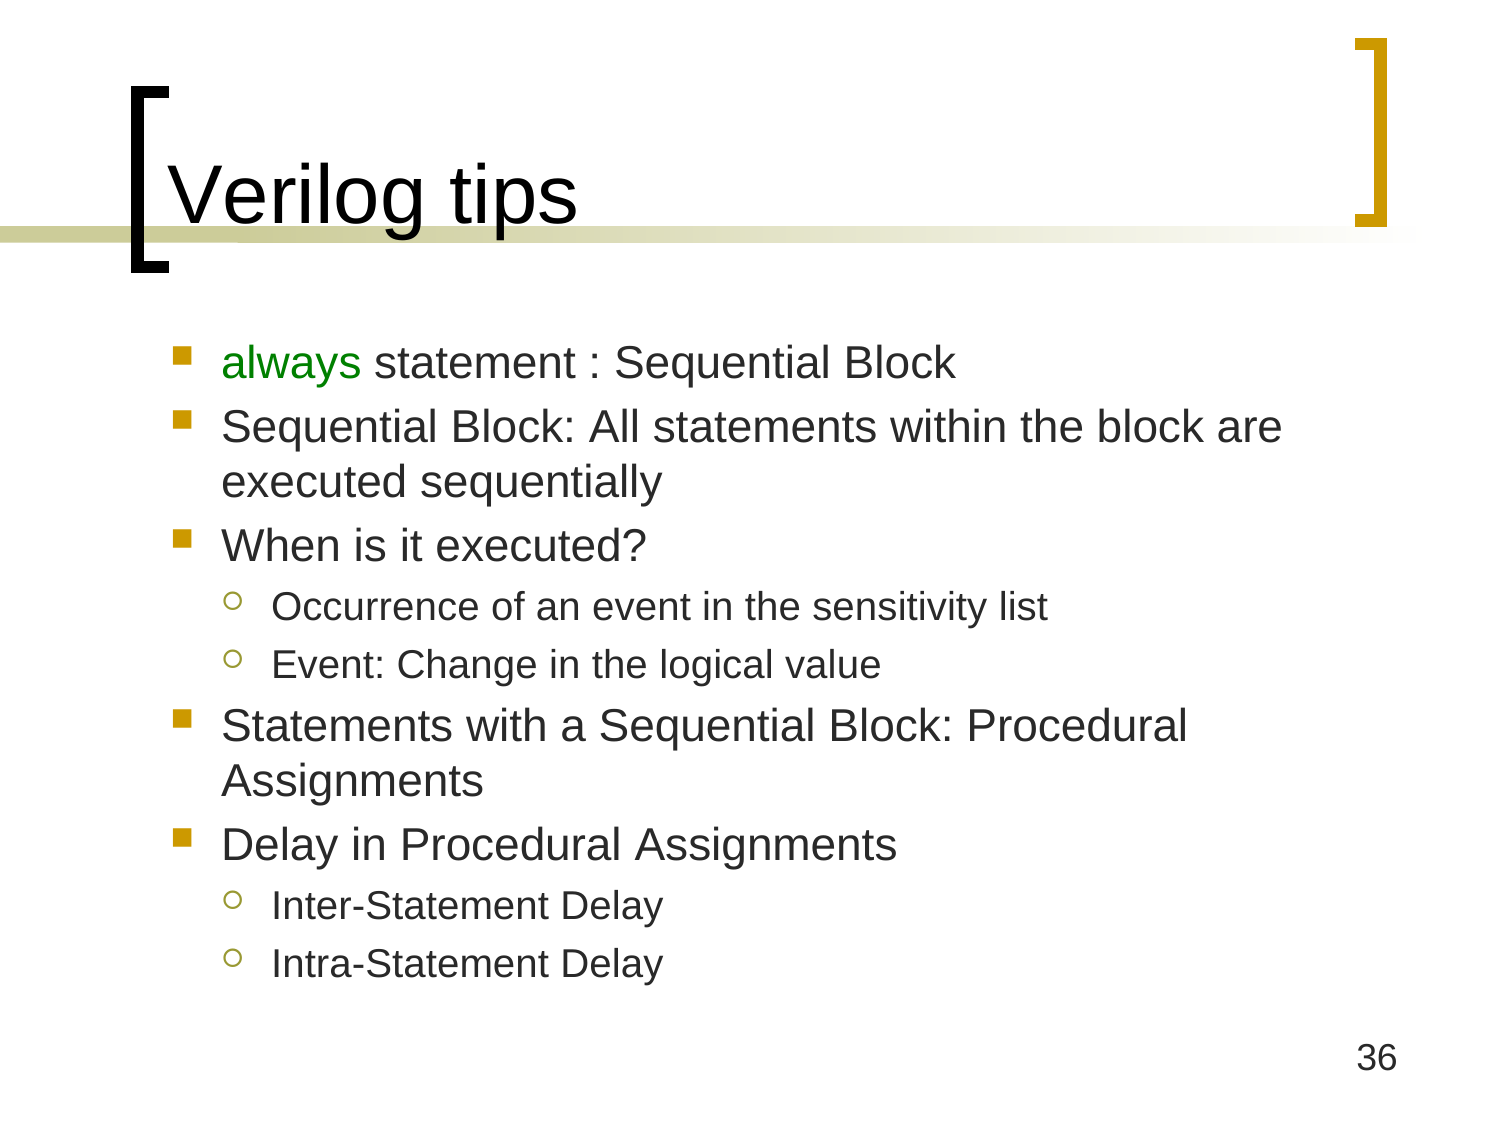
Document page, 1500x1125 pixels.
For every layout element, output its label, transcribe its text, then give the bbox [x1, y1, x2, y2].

list always statement : Sequential Block Sequential Block: All statements within the block are executed sequentially When is it executed? Occurrence of an event in the sensitivity list Event: Change in the logical value Statements with a Sequential Block: Procedural Assignments Delay in Procedural Assignments Inter-Statement Delay Intra-Statement Delay [155, 324, 1413, 1000]
title Verilog tips [152, 15, 1328, 248]
